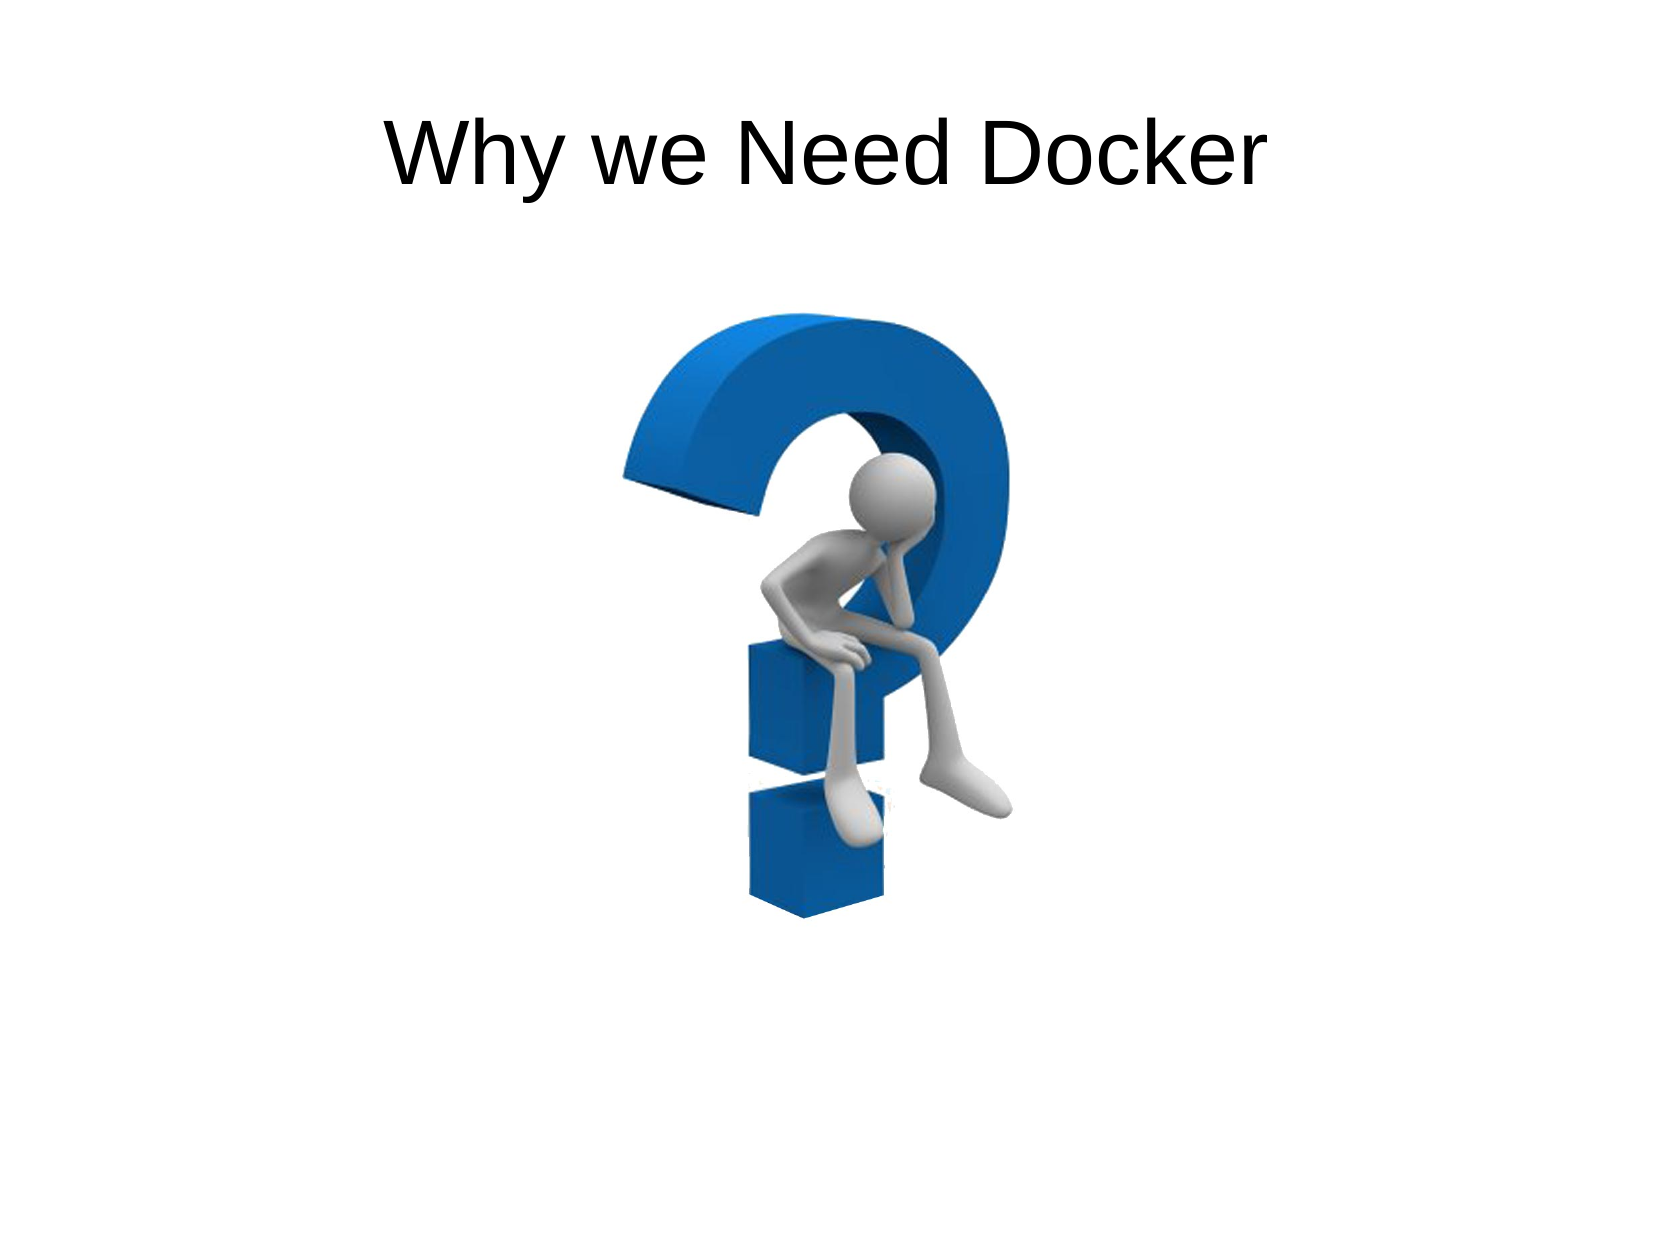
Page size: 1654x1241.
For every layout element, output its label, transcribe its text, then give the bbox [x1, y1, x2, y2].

picture [538, 272, 1115, 993]
title Why we Need Docker [82, 49, 1571, 257]
